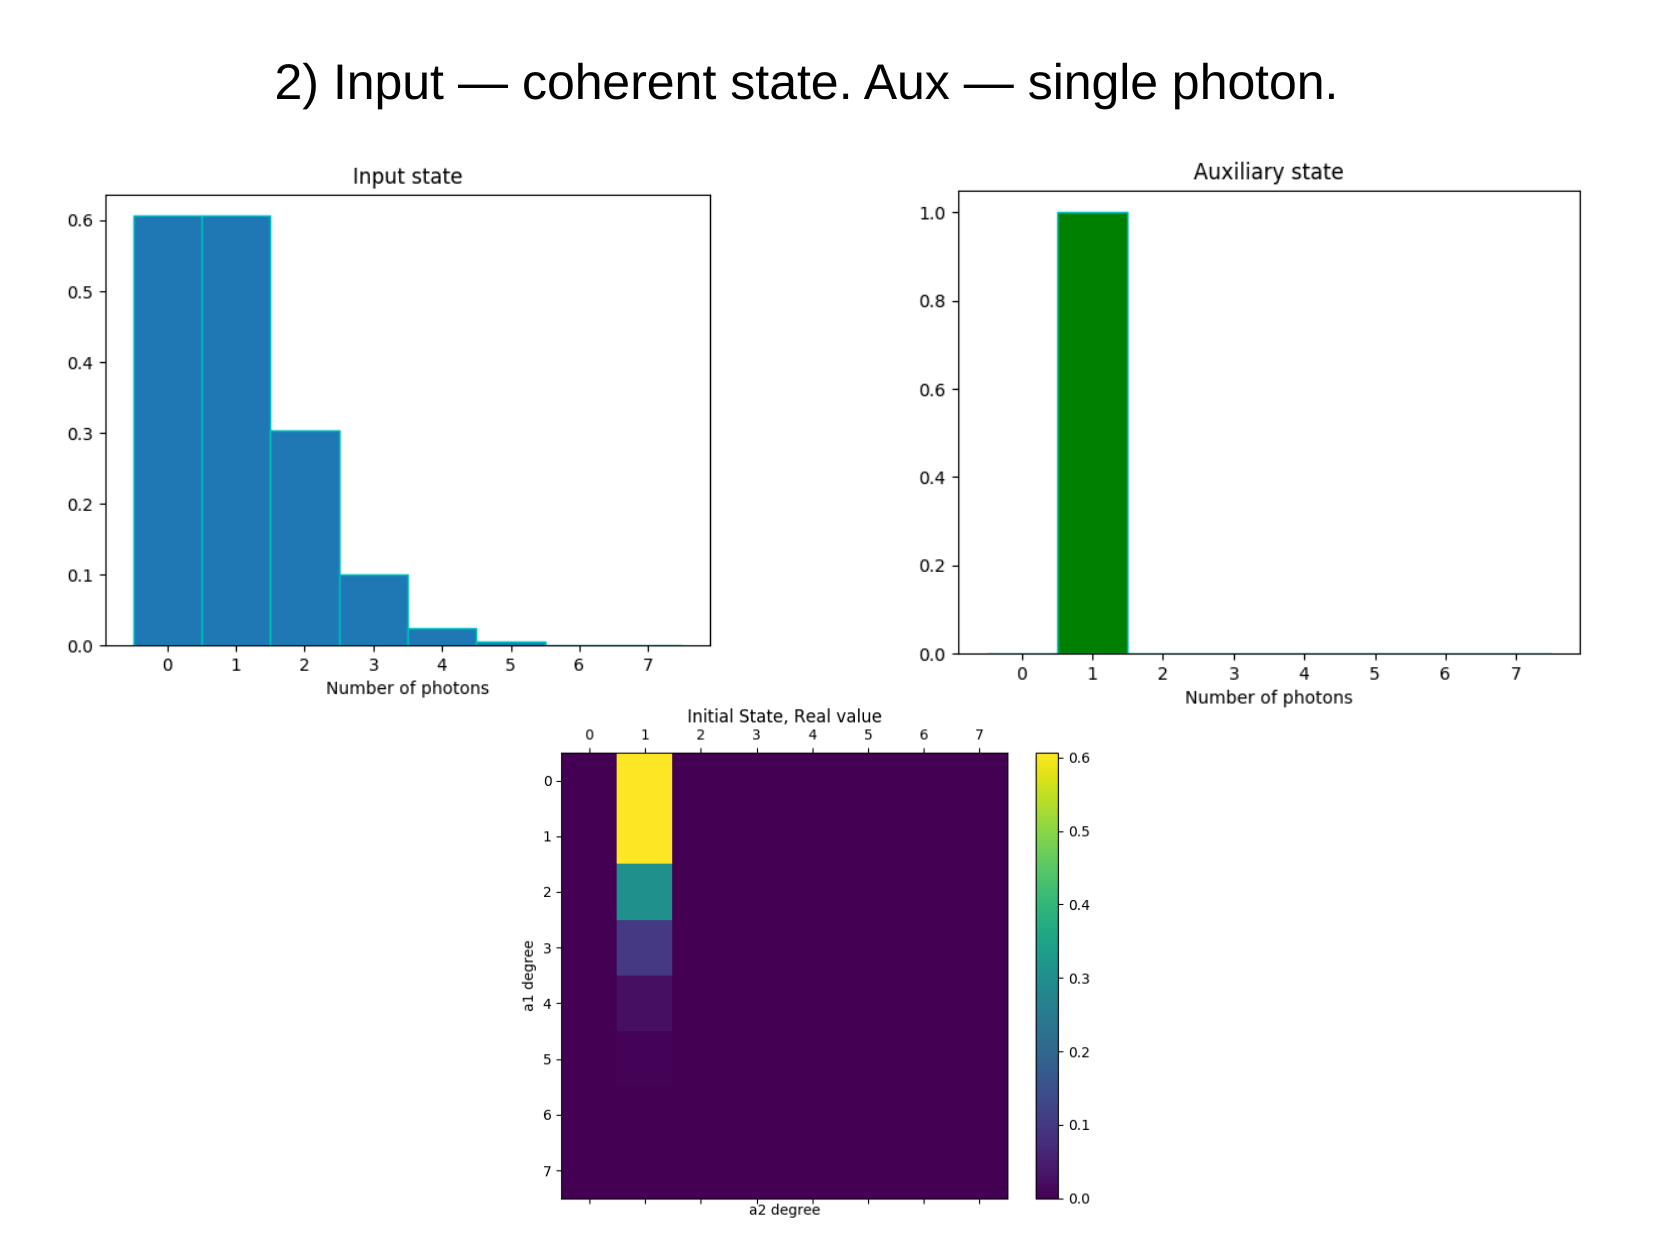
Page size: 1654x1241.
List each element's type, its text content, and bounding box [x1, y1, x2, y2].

picture [59, 153, 1595, 1224]
text_box 2) Input — coherent state. Aux — single photon. [259, 47, 1418, 119]
